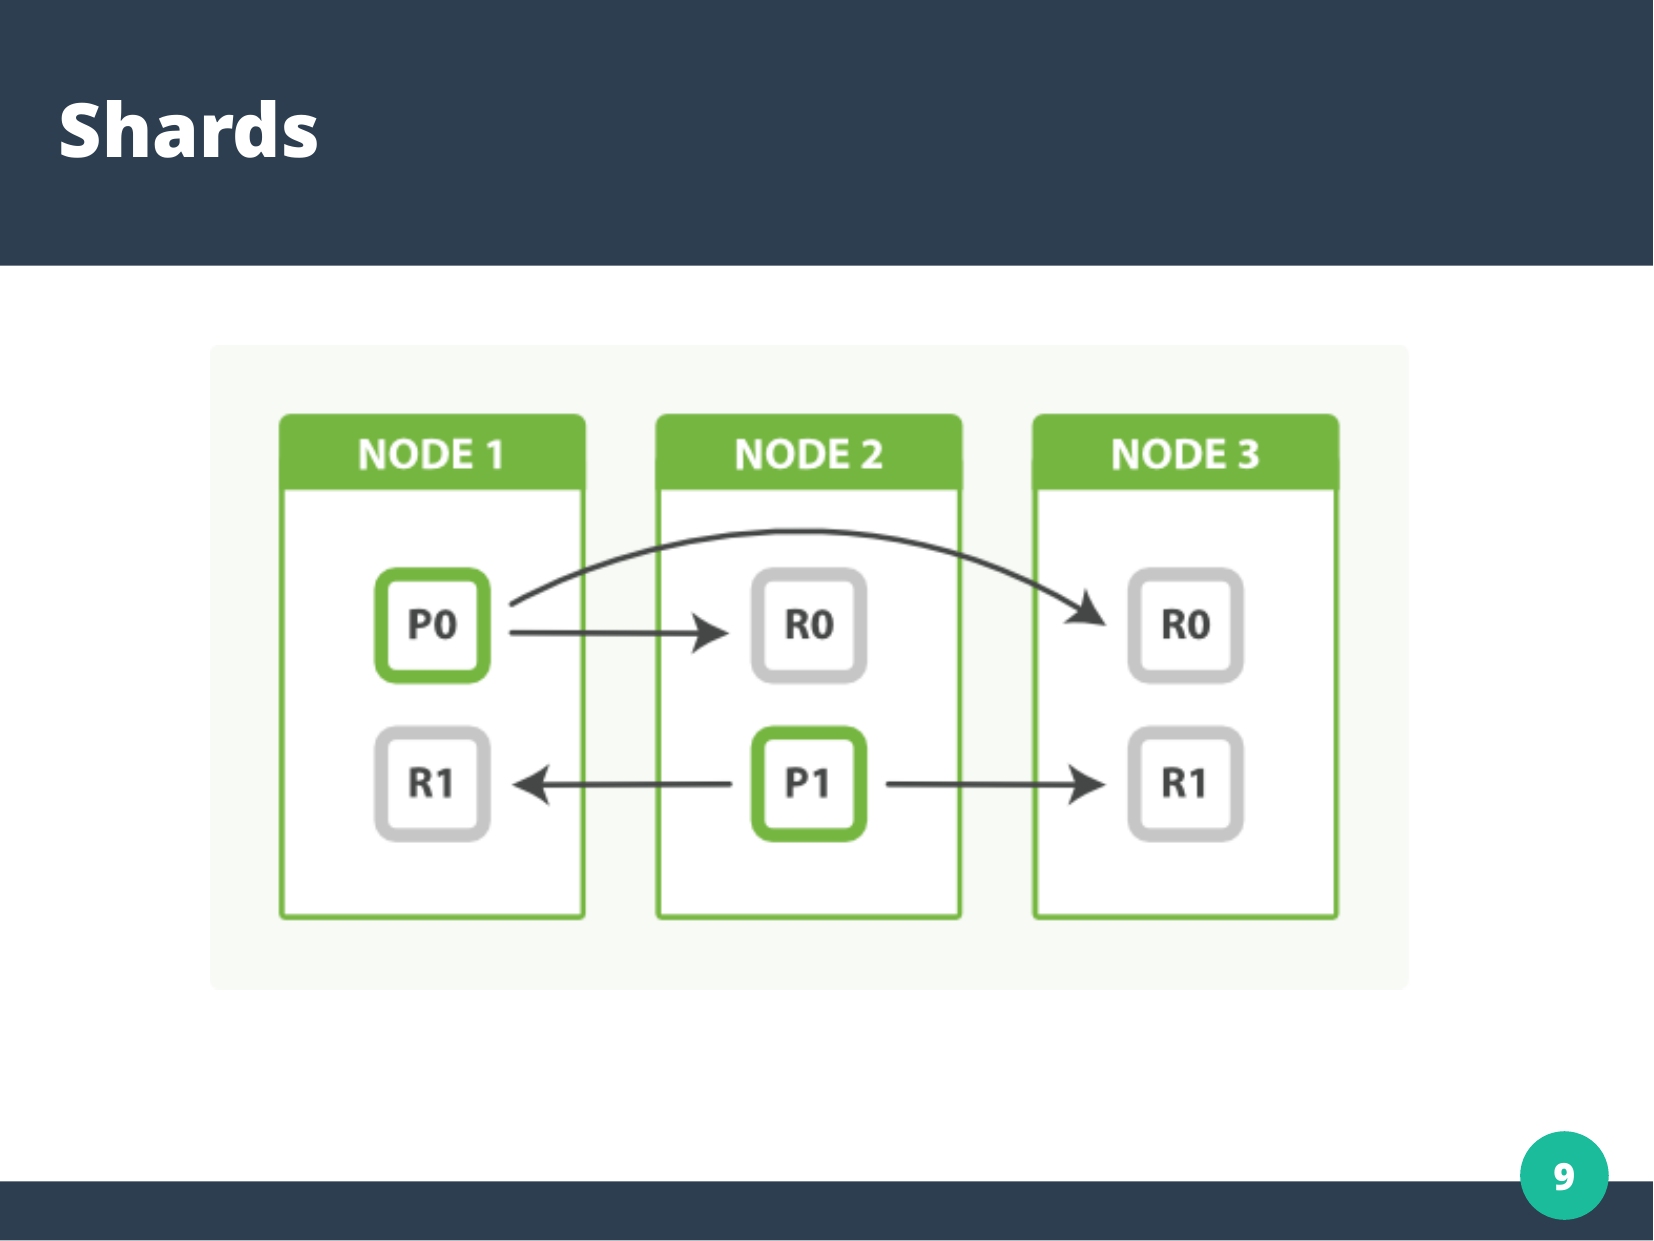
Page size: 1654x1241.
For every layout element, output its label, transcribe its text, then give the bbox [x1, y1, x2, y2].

picture [210, 345, 1653, 991]
title Shards [58, 49, 1594, 207]
